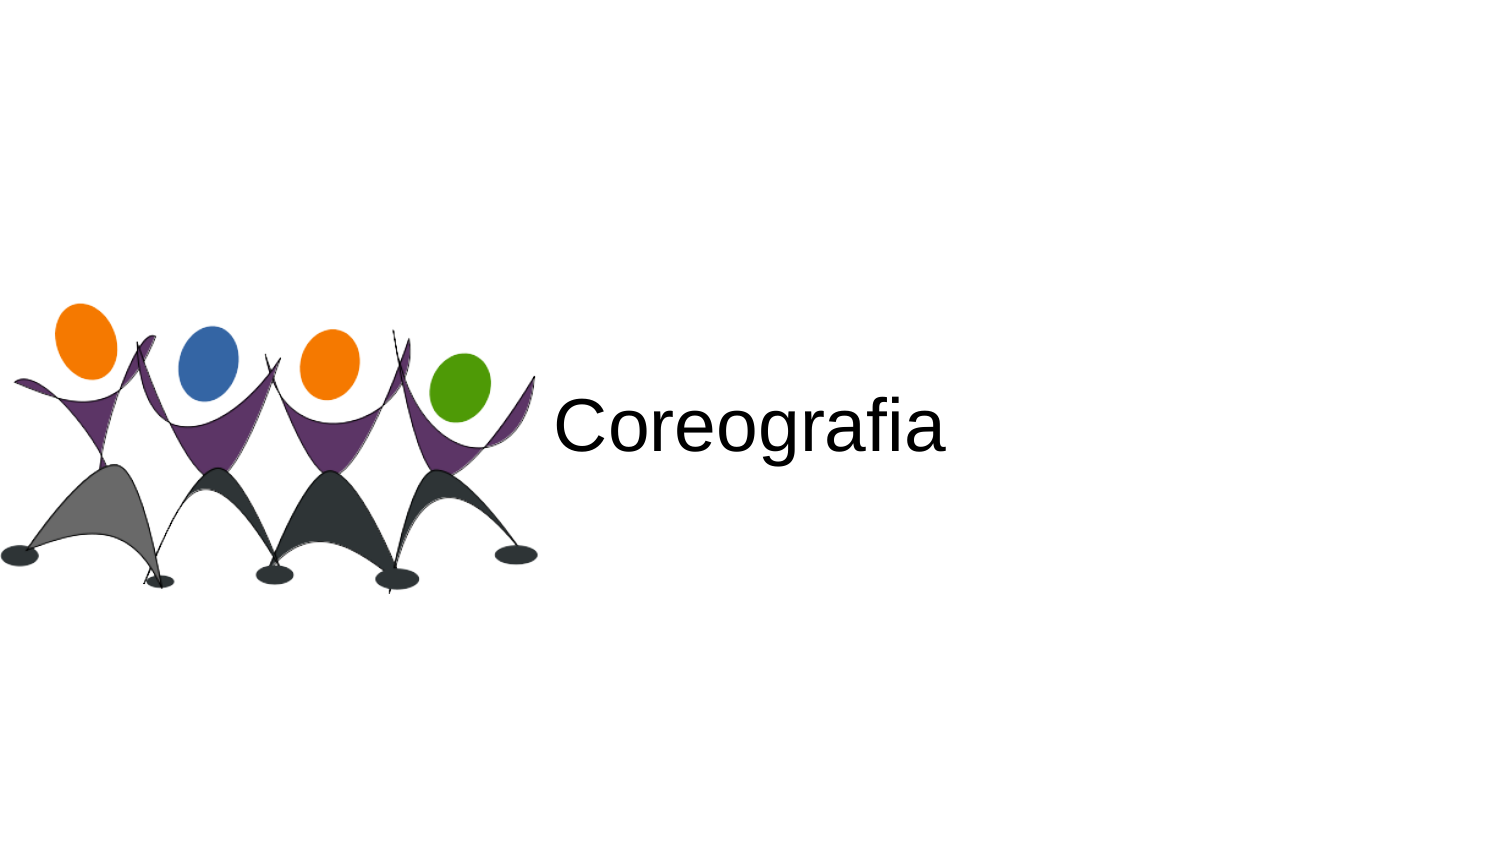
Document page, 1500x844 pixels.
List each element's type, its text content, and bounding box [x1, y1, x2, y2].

title Coreografia [544, 352, 1449, 491]
picture [0, 290, 544, 594]
